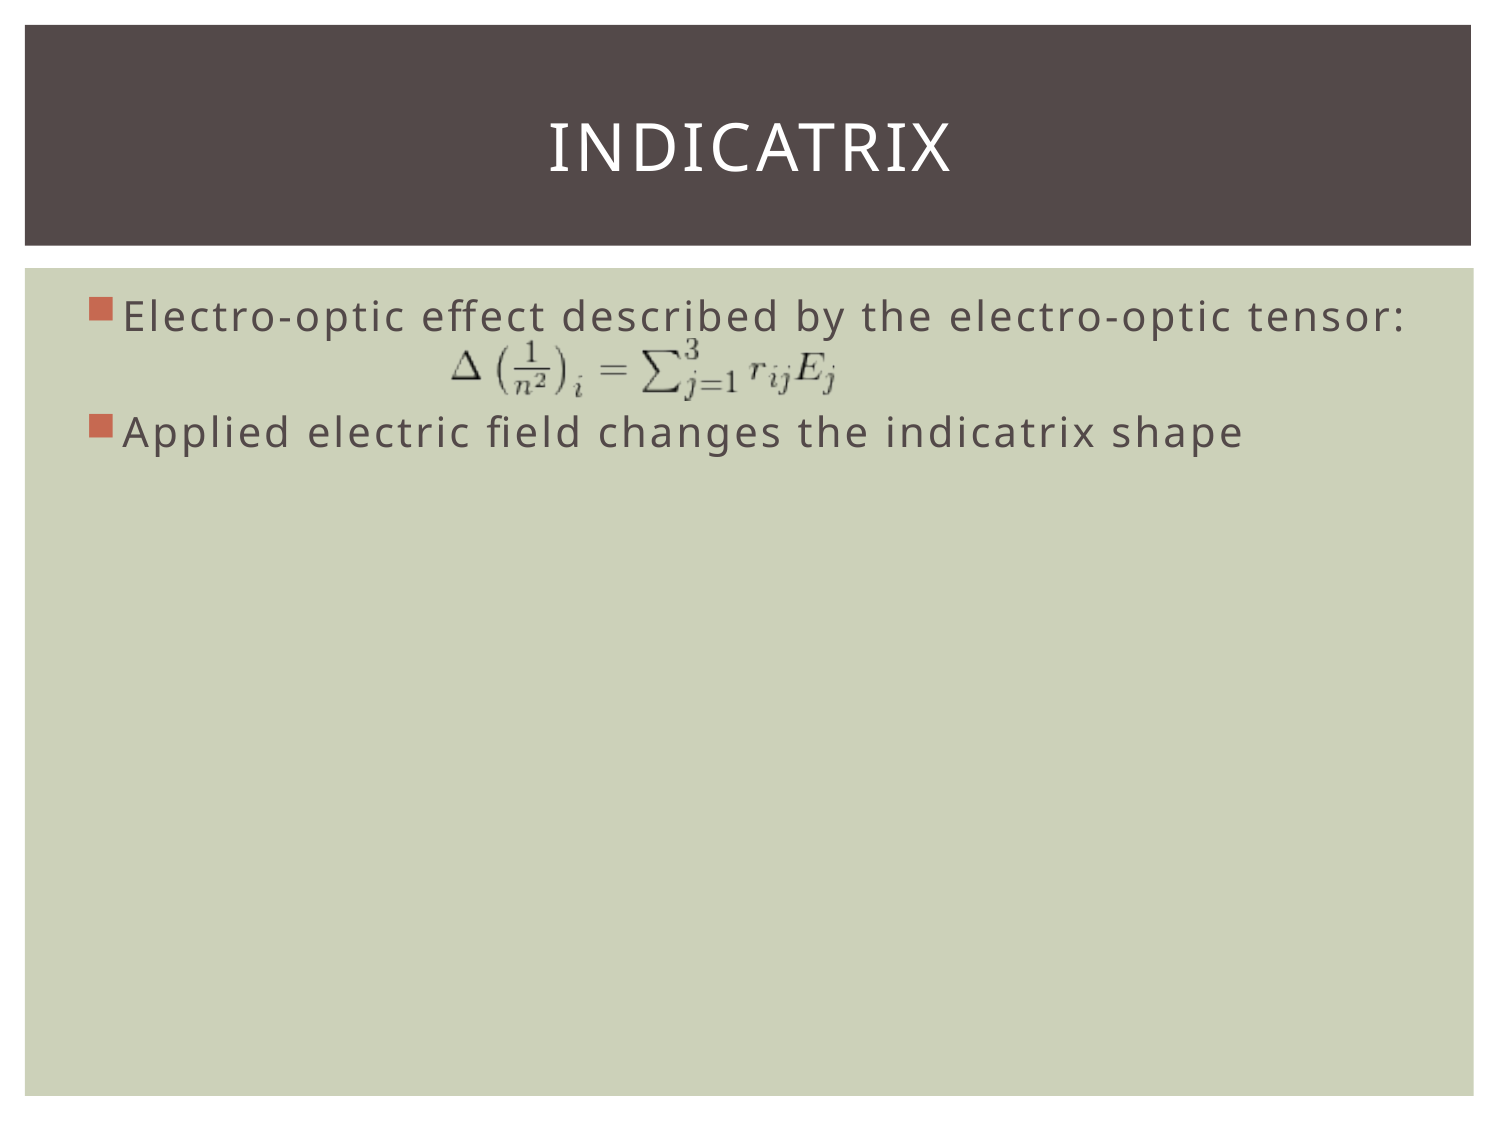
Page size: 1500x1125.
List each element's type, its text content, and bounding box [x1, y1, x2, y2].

title Indicatrix [62, 58, 1438, 232]
picture [450, 338, 838, 401]
list Electro-optic effect described by the electro-optic tensor: Applied electric field changes the indicatrix shape [62, 281, 1442, 1005]
